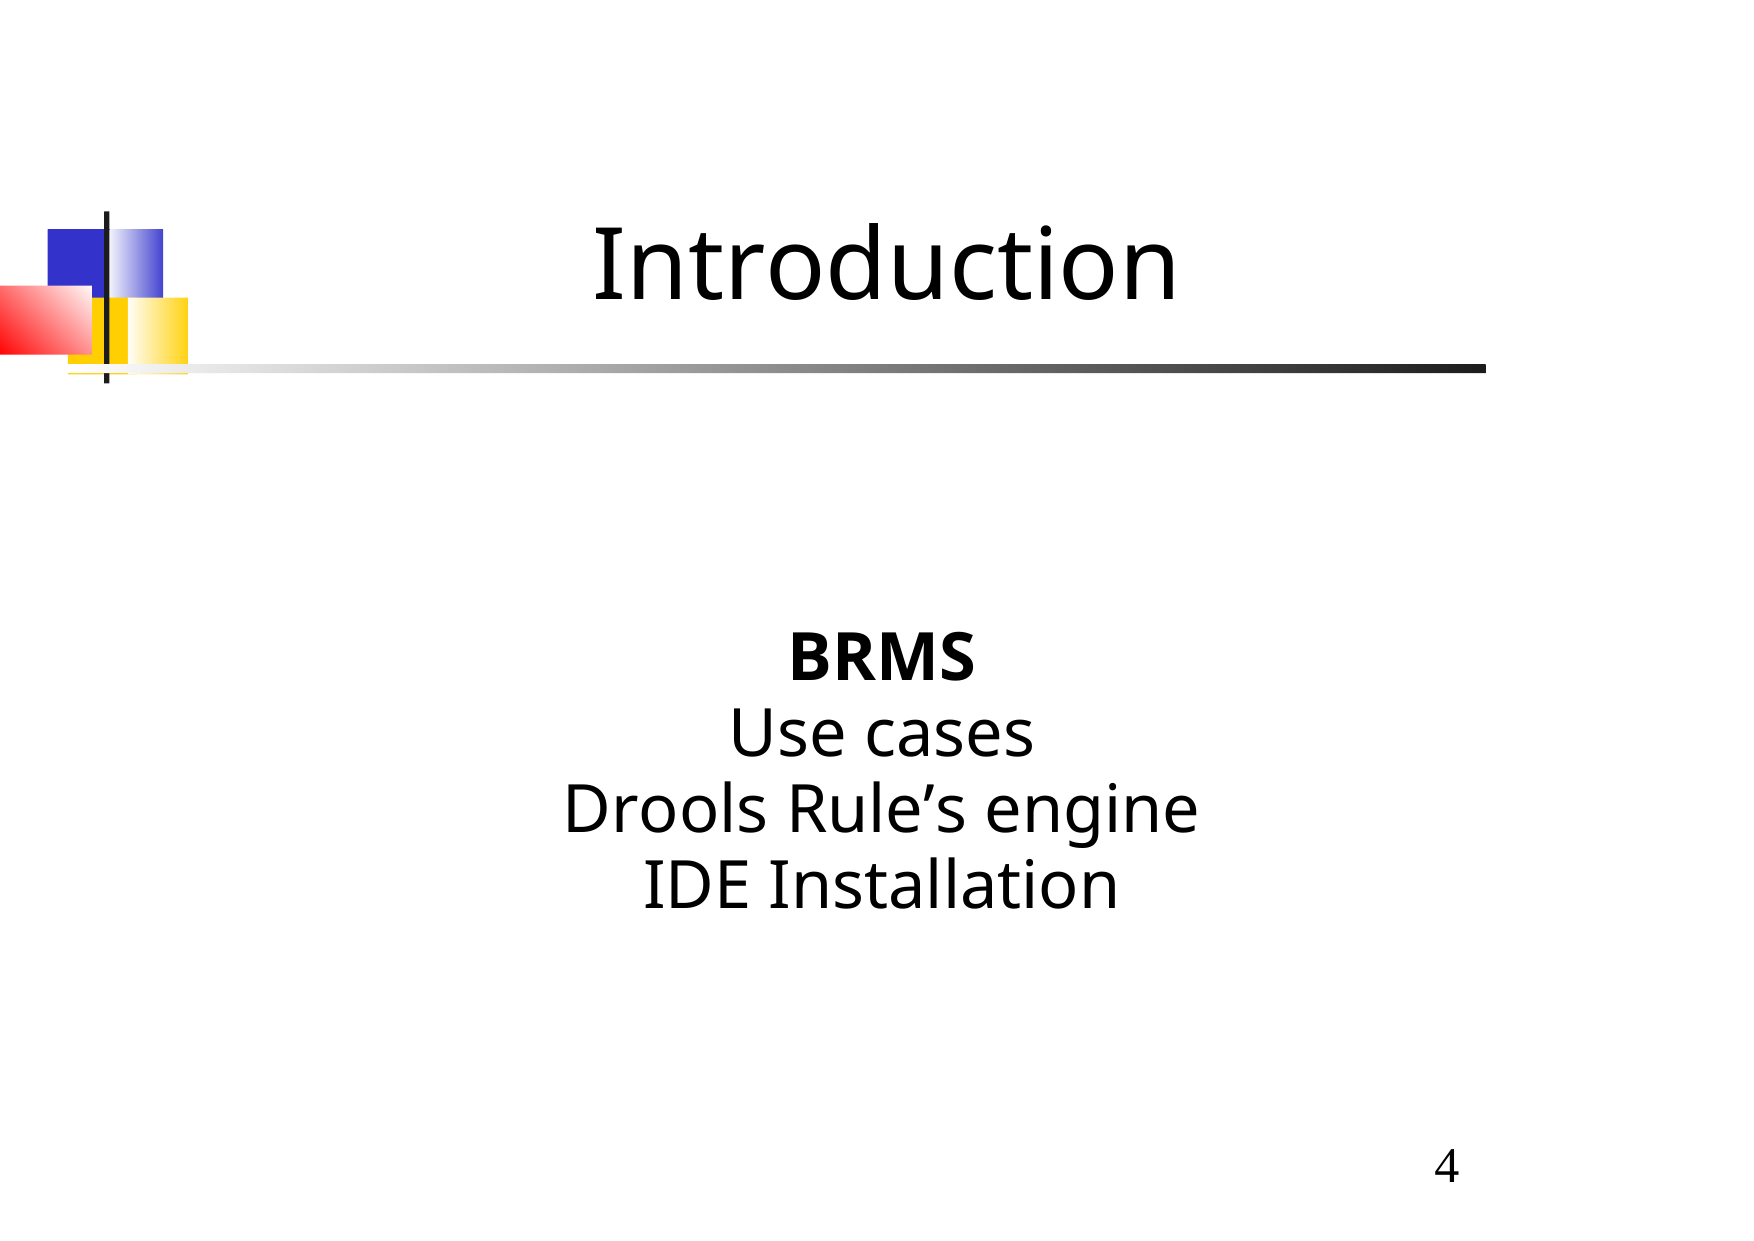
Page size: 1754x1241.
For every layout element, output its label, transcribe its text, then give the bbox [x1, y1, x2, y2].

title Introduction [141, 177, 1633, 354]
subtitle BRMS Use cases Drools Rule’s engine IDE Installation [265, 620, 1494, 1158]
